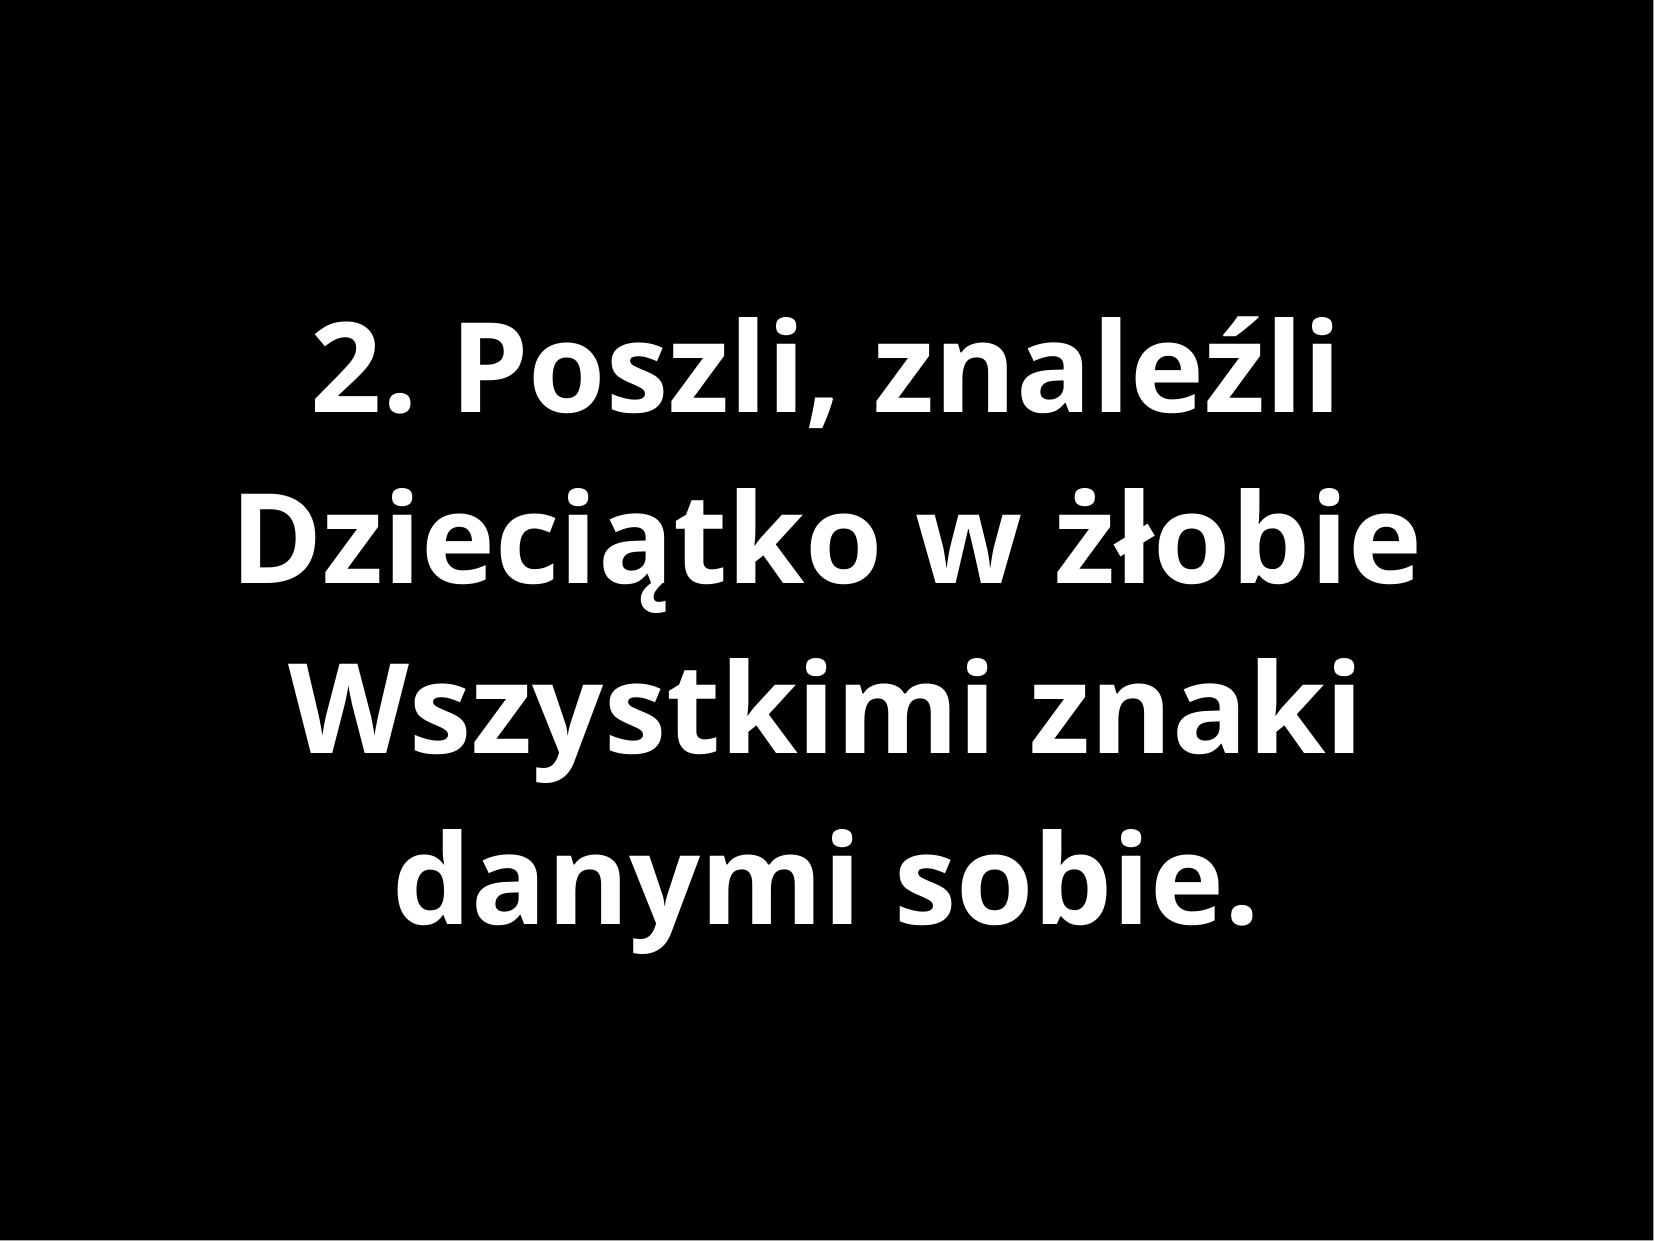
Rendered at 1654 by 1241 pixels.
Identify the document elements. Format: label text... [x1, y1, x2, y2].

title 2. Poszli, znaleźli Dzieciątko w żłobie Wszystkimi znaki danymi sobie. [0, 0, 1654, 1241]
